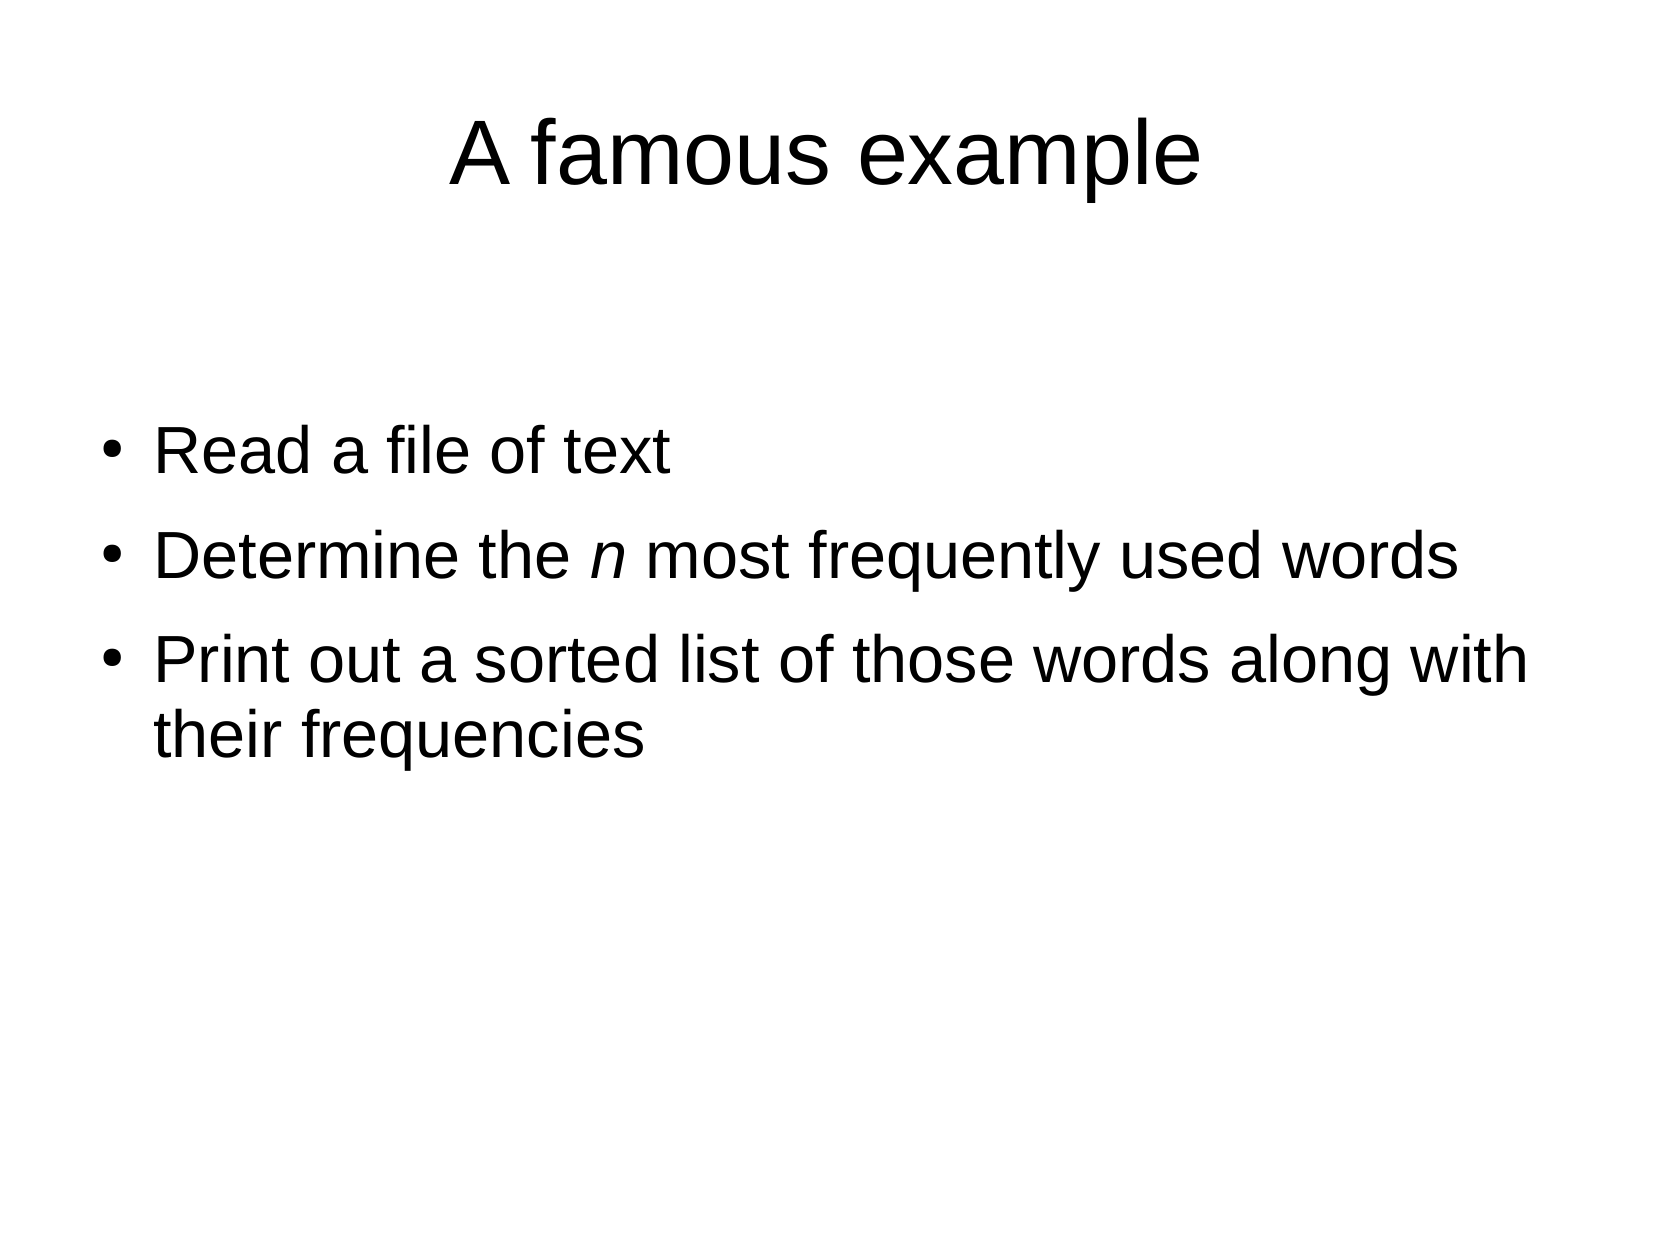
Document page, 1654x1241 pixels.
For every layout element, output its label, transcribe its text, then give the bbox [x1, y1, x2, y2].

list Read a file of text Determine the n most frequently used words Print out a sorted list of those words along with their frequencies [82, 413, 1538, 1010]
title A famous example [82, 49, 1571, 257]
